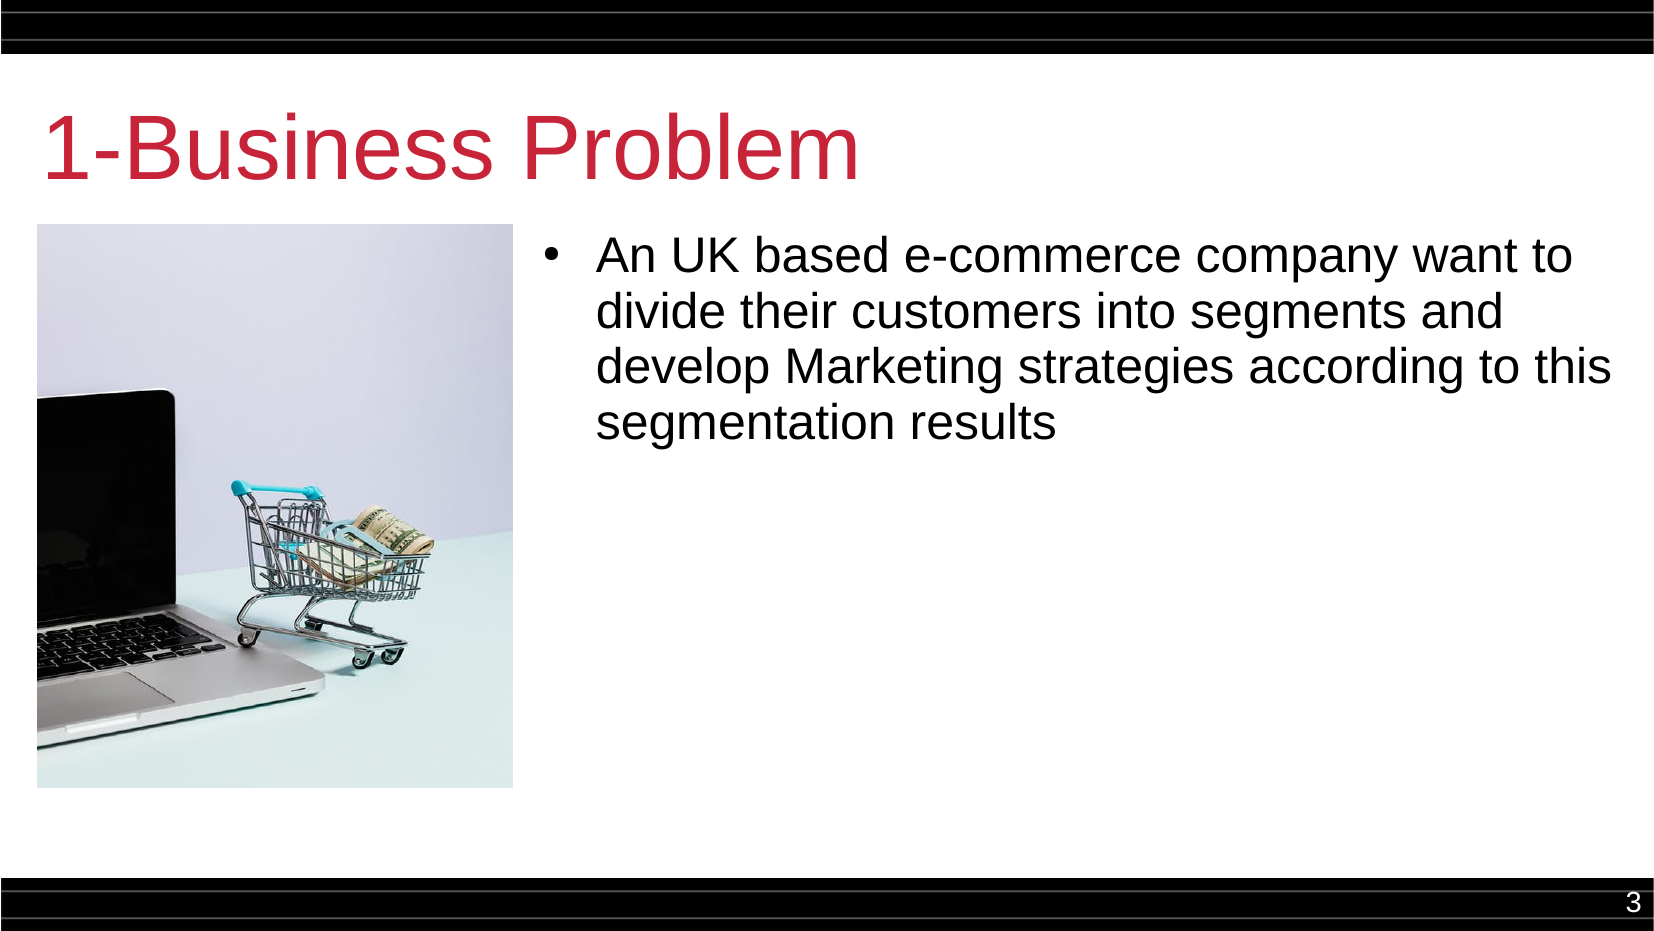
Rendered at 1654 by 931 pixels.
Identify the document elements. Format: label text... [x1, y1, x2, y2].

title 1-Business Problem [41, 69, 1501, 226]
list An UK based e-commerce company want to divide their customers into segments and develop Marketing strategies according to this segmentation results [525, 227, 1651, 751]
picture [37, 224, 513, 788]
picture [1, 878, 1654, 931]
picture [1, 0, 1654, 54]
